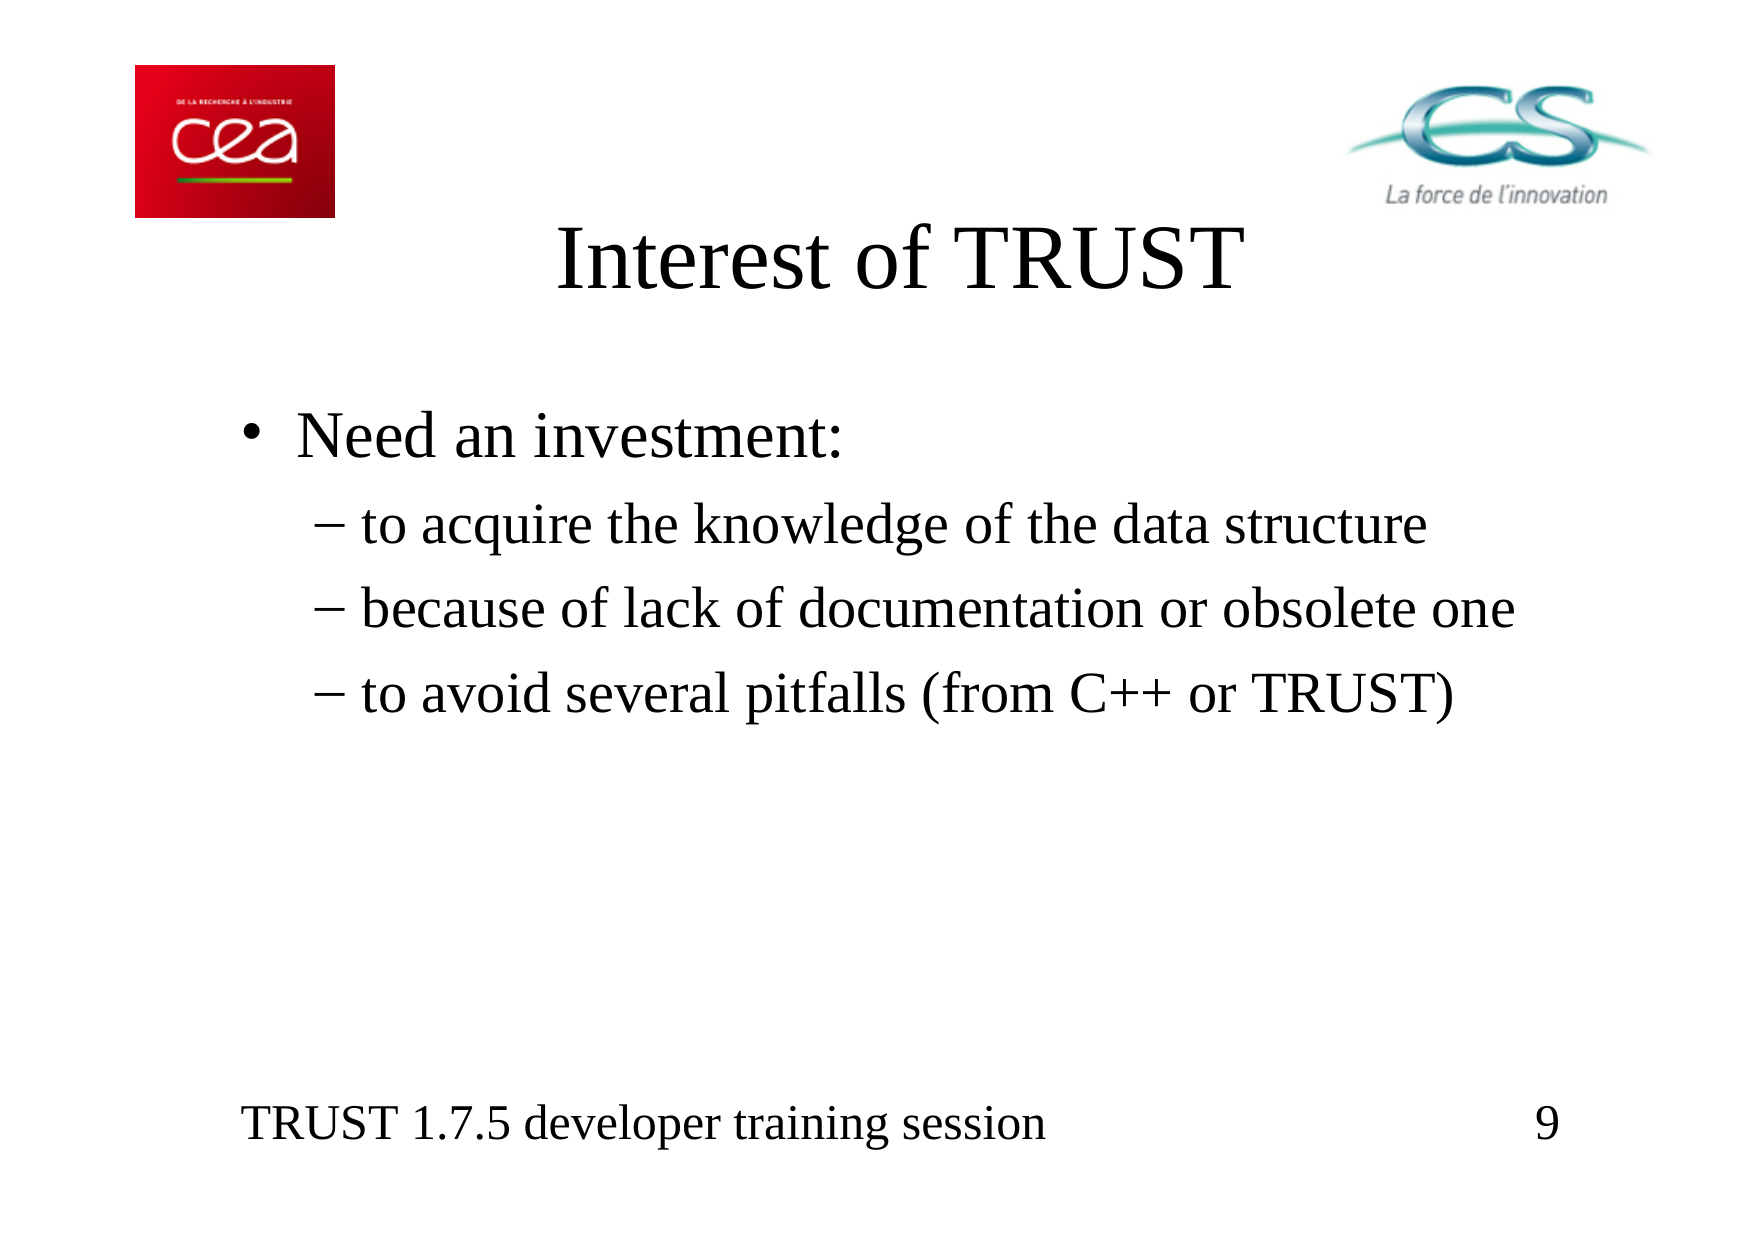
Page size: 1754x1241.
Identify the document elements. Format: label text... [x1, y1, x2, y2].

title Interest of TRUST [225, 158, 1577, 346]
picture [135, 65, 335, 218]
list Need an investment: to acquire the knowledge of the data structure because of lack of documentation or obsolete one to avoid several pitfalls (from C++ or TRUST) [225, 382, 1577, 1057]
picture [1340, 73, 1662, 218]
